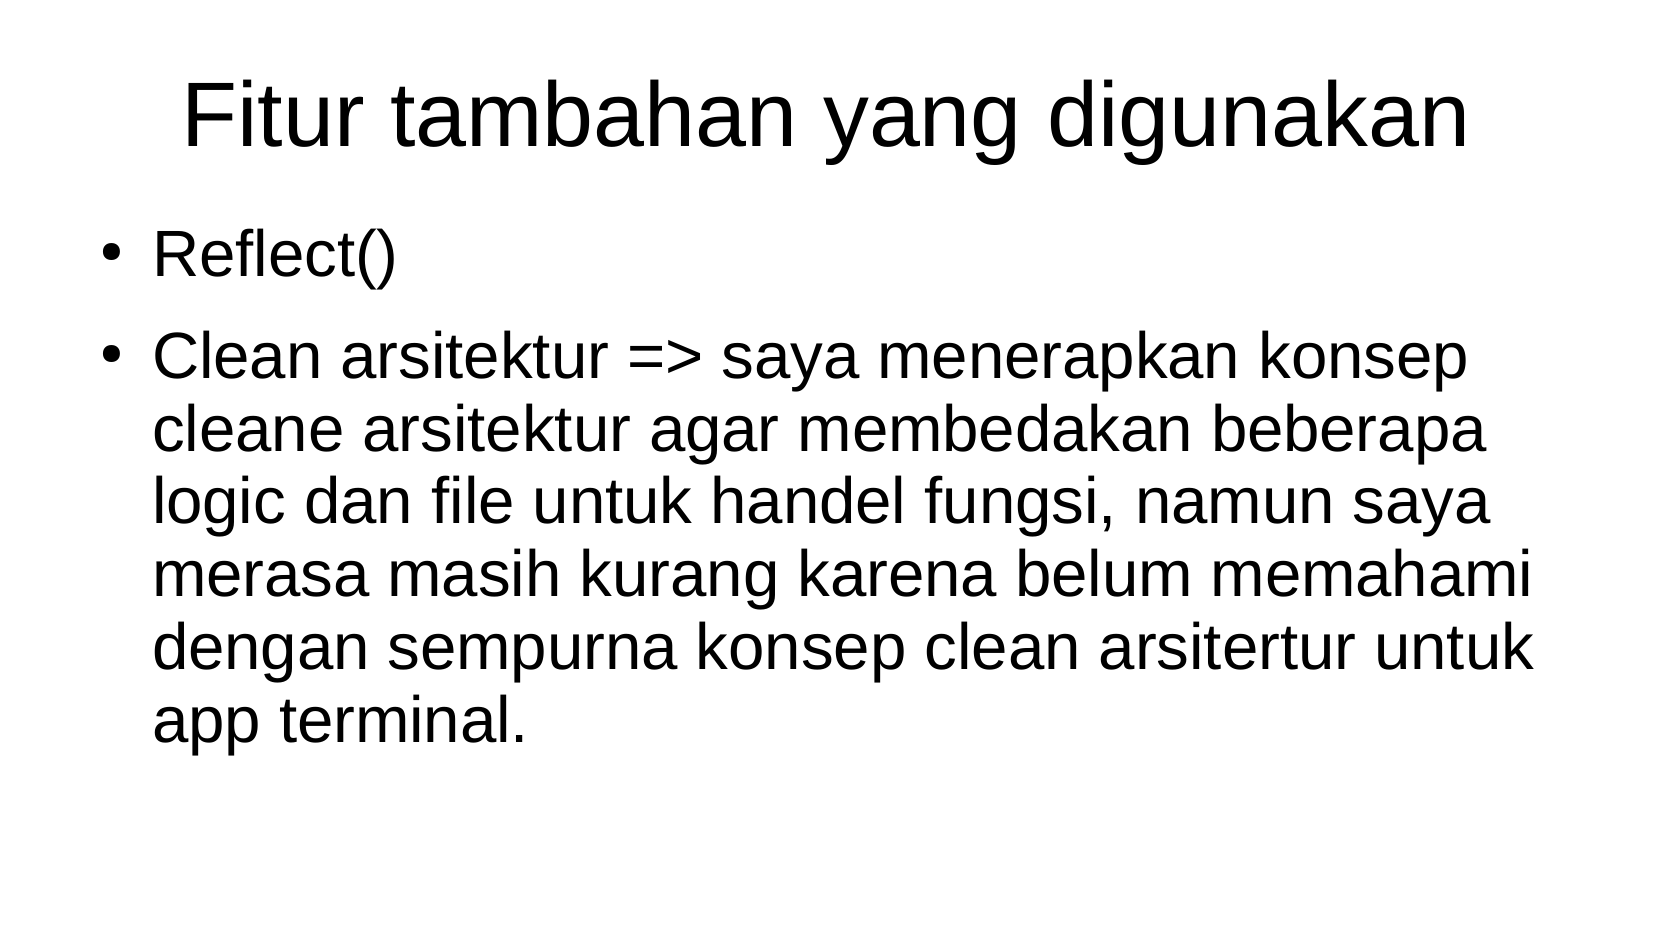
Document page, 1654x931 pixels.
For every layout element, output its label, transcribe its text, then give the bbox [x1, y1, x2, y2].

title Fitur tambahan yang digunakan [82, 37, 1571, 193]
list Reflect() Clean arsitektur => saya menerapkan konsep cleane arsitektur agar membedakan beberapa logic dan file untuk handel fungsi, namun saya merasa masih kurang karena belum memahami dengan sempurna konsep clean arsitertur untuk app terminal. [82, 217, 1571, 758]
